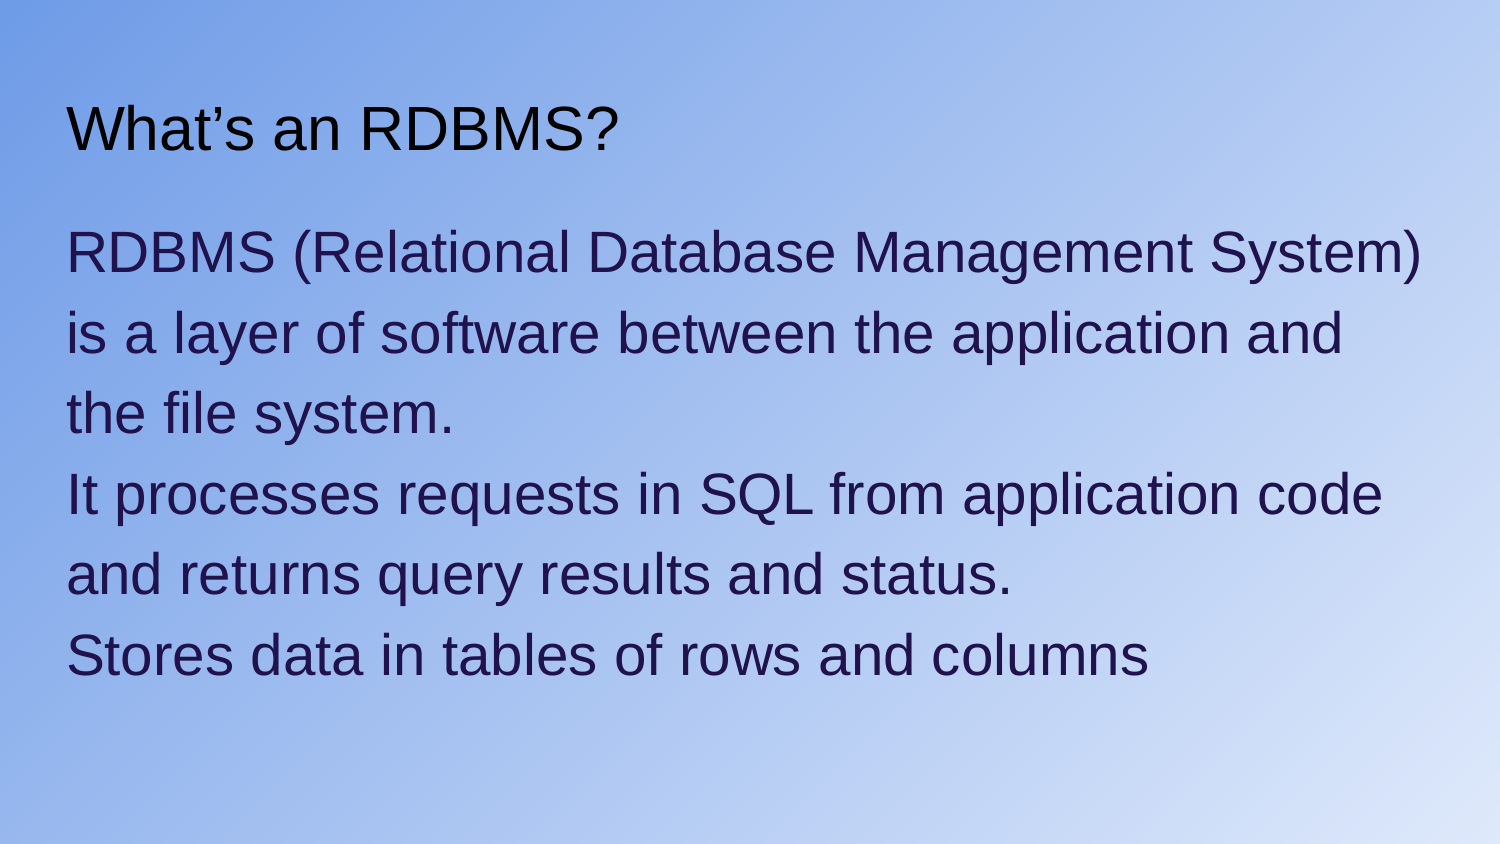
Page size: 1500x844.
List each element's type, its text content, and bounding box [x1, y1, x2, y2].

list RDBMS (Relational Database Management System) is a layer of software between the application and the file system. It processes requests in SQL from application code and returns query results and status. Stores data in tables of rows and columns [51, 189, 1449, 750]
title What’s an RDBMS? [51, 72, 1449, 167]
